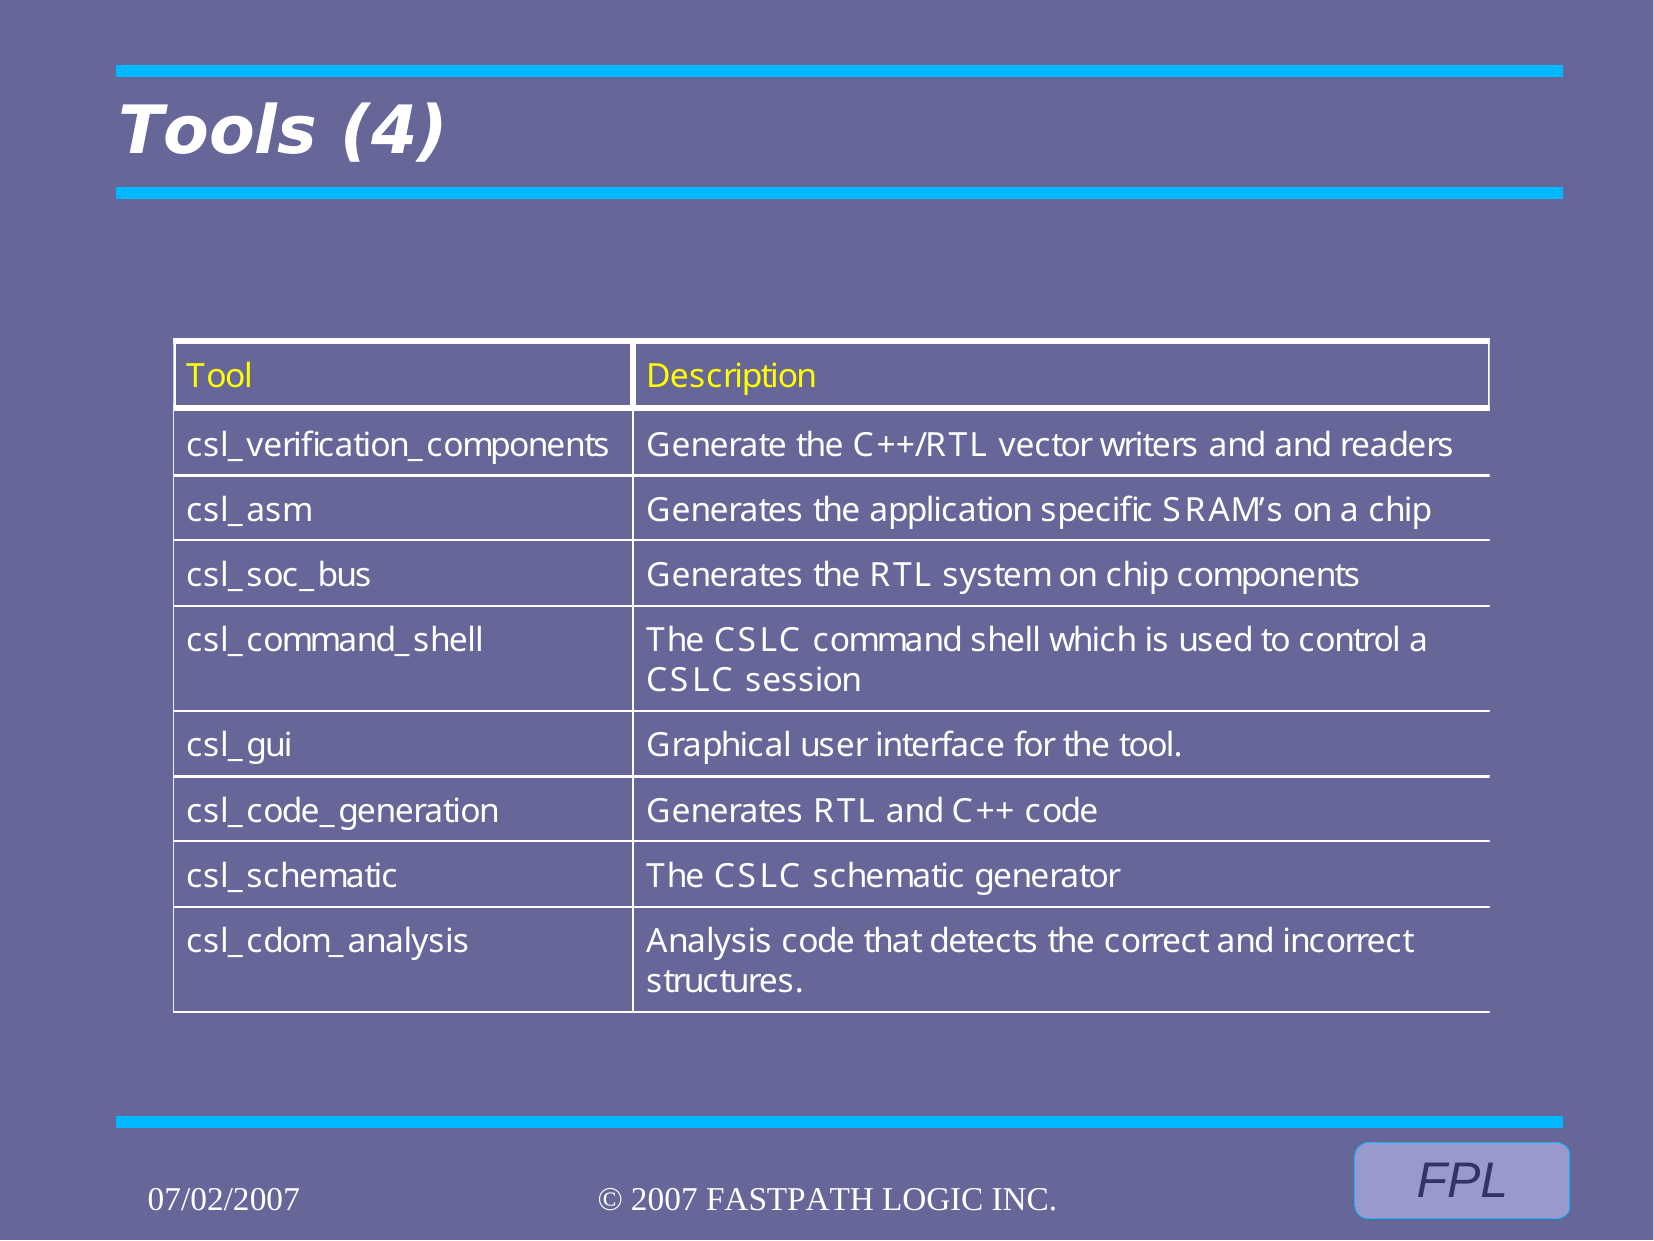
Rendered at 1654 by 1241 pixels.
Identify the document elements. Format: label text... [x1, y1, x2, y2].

title Tools (4) [118, 41, 1531, 219]
chart [173, 338, 1490, 1041]
